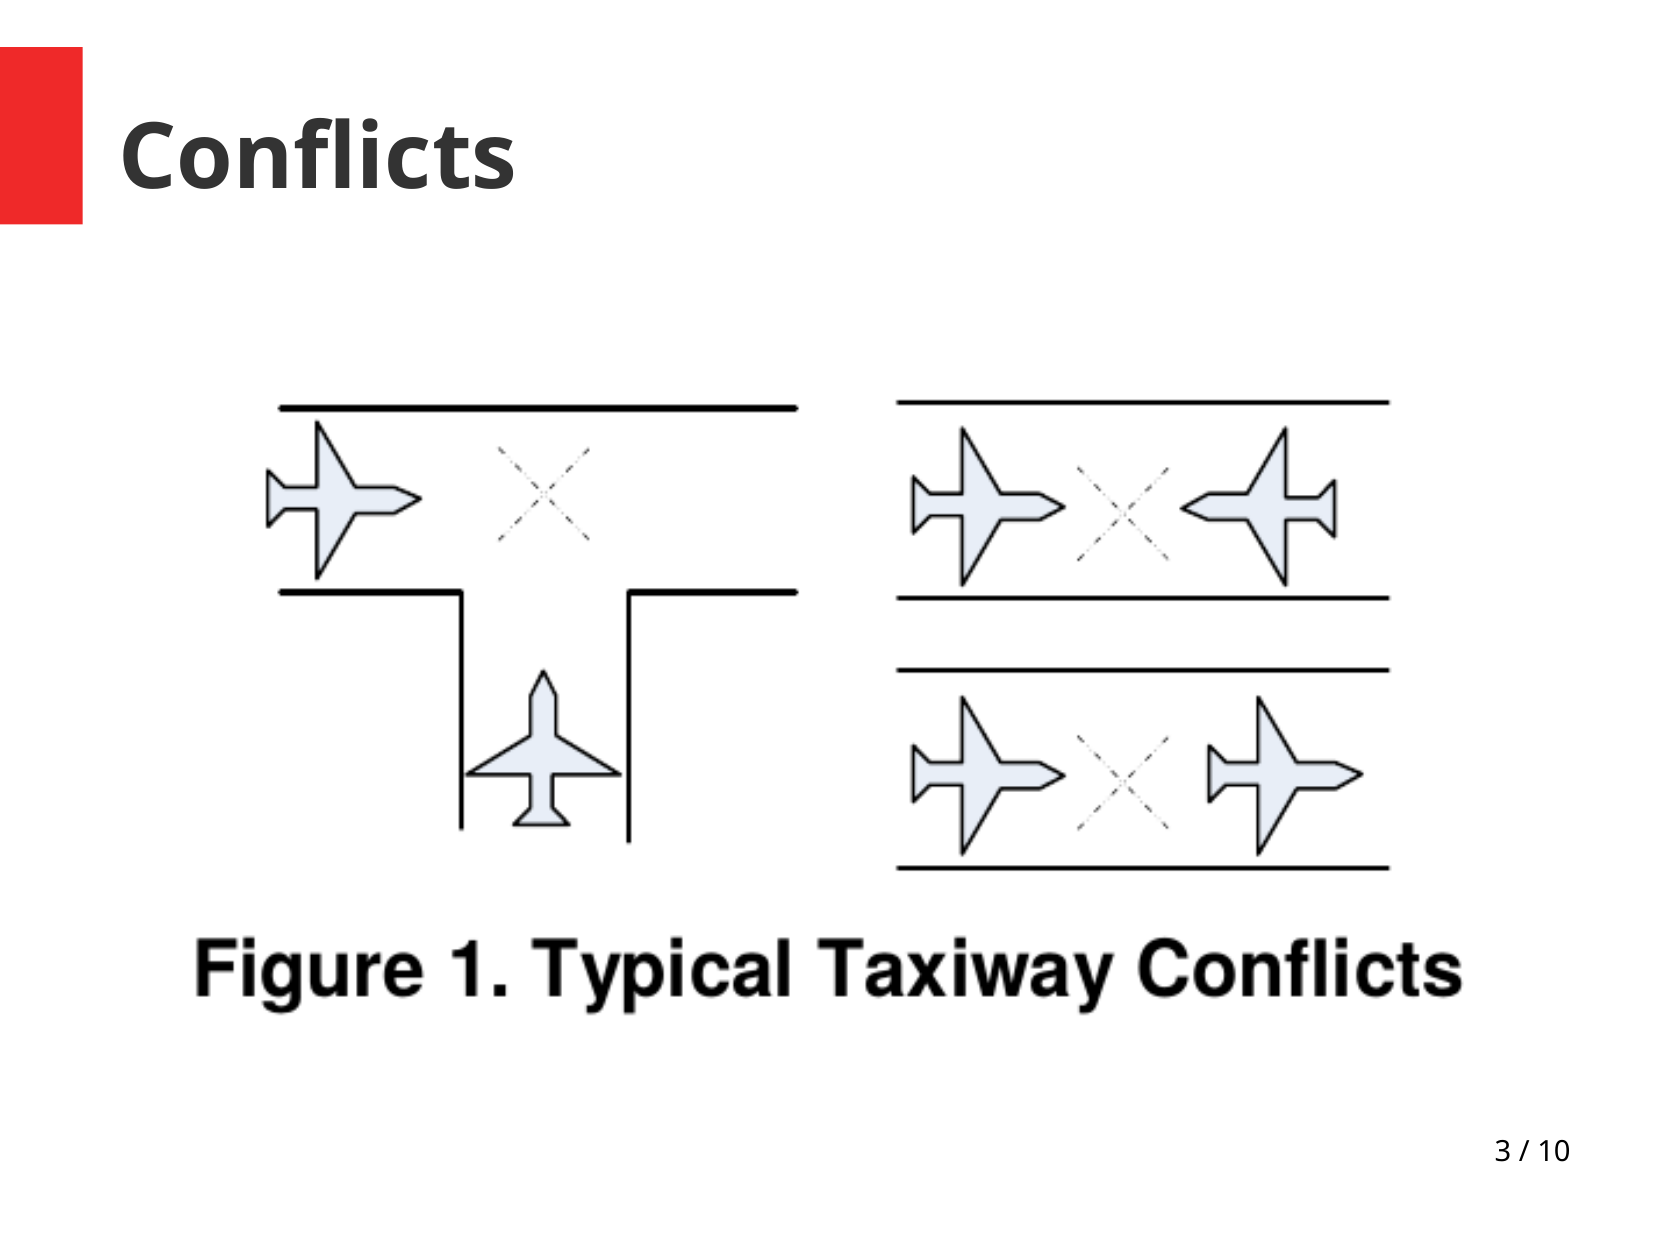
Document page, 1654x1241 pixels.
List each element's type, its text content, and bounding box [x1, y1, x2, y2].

picture [118, 359, 1536, 1069]
title Conflicts [118, 49, 1571, 257]
